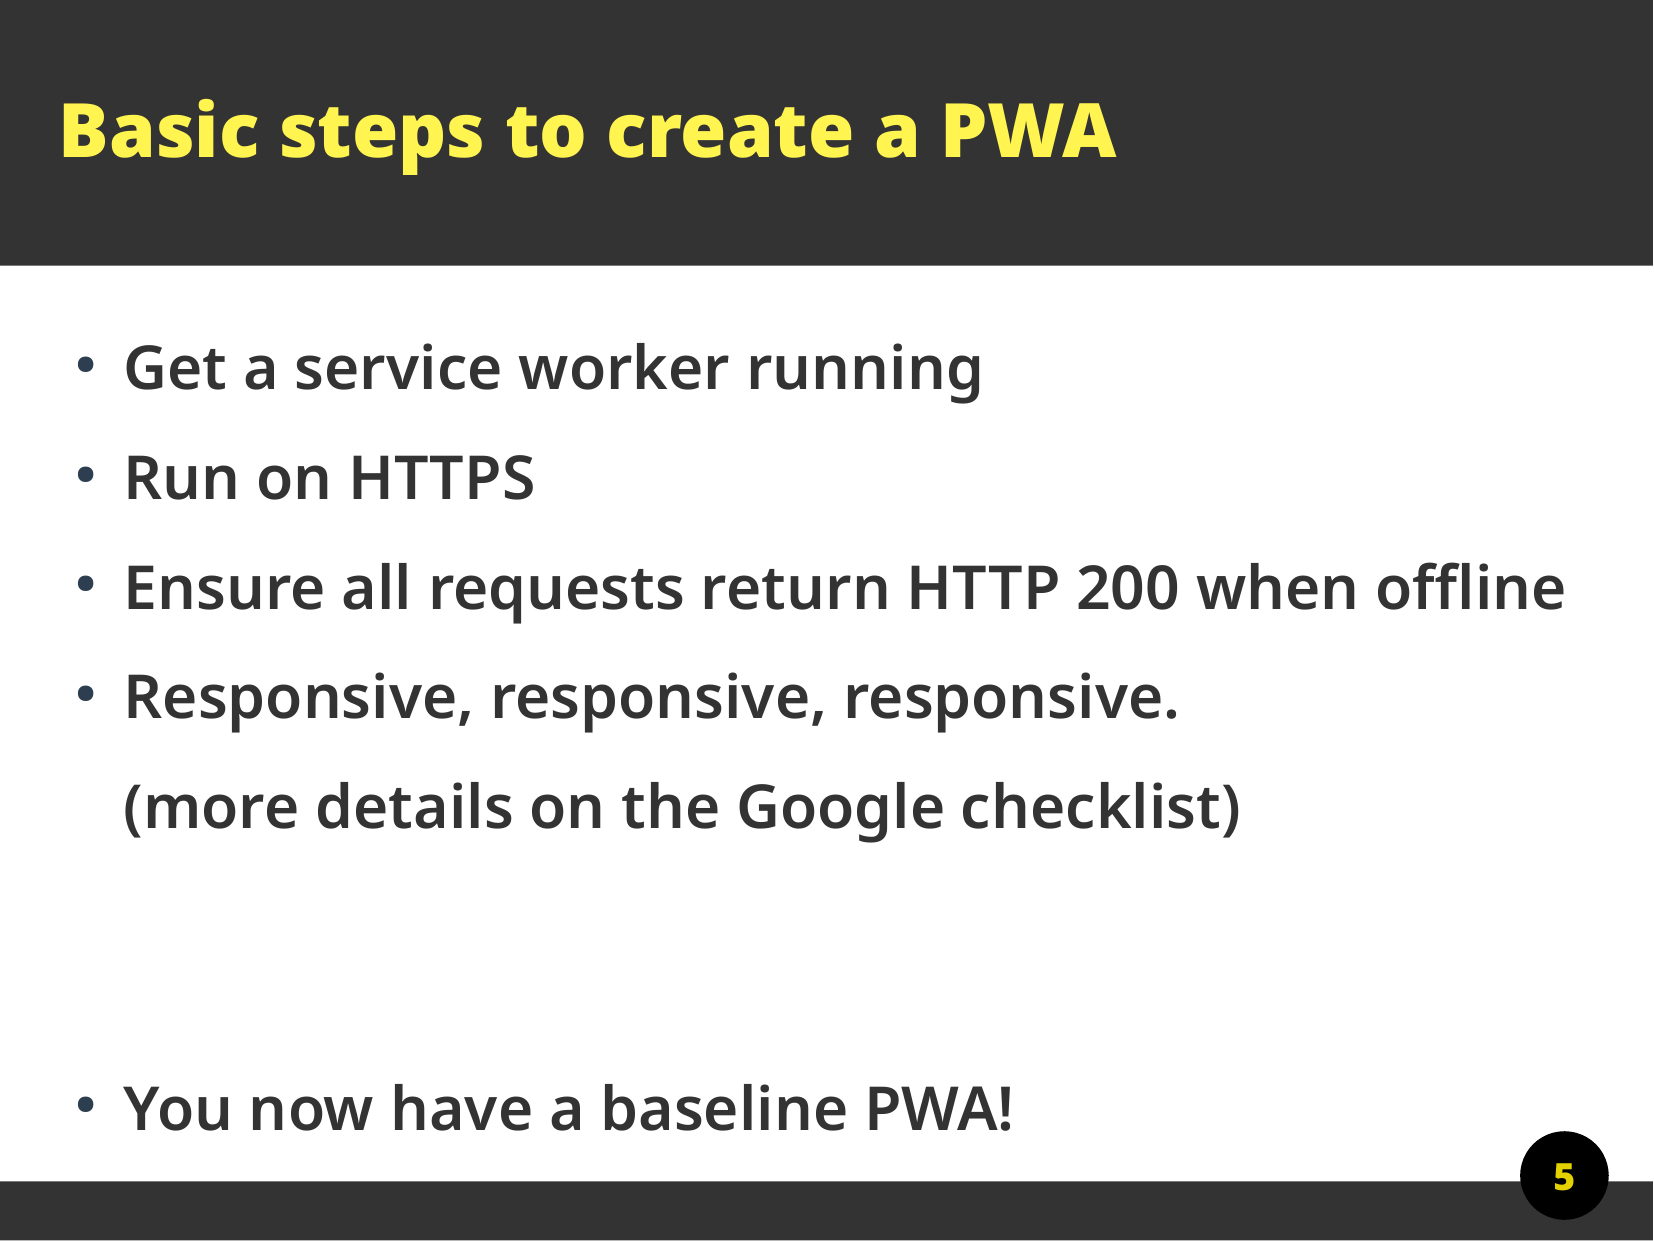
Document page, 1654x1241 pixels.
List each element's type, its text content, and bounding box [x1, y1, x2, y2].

list Get a service worker running Run on HTTPS Ensure all requests return HTTP 200 when offline Responsive, responsive, responsive. (more details on the Google checklist) You now have a baseline PWA! [58, 324, 1594, 1152]
title Basic steps to create a PWA [58, 49, 1594, 207]
